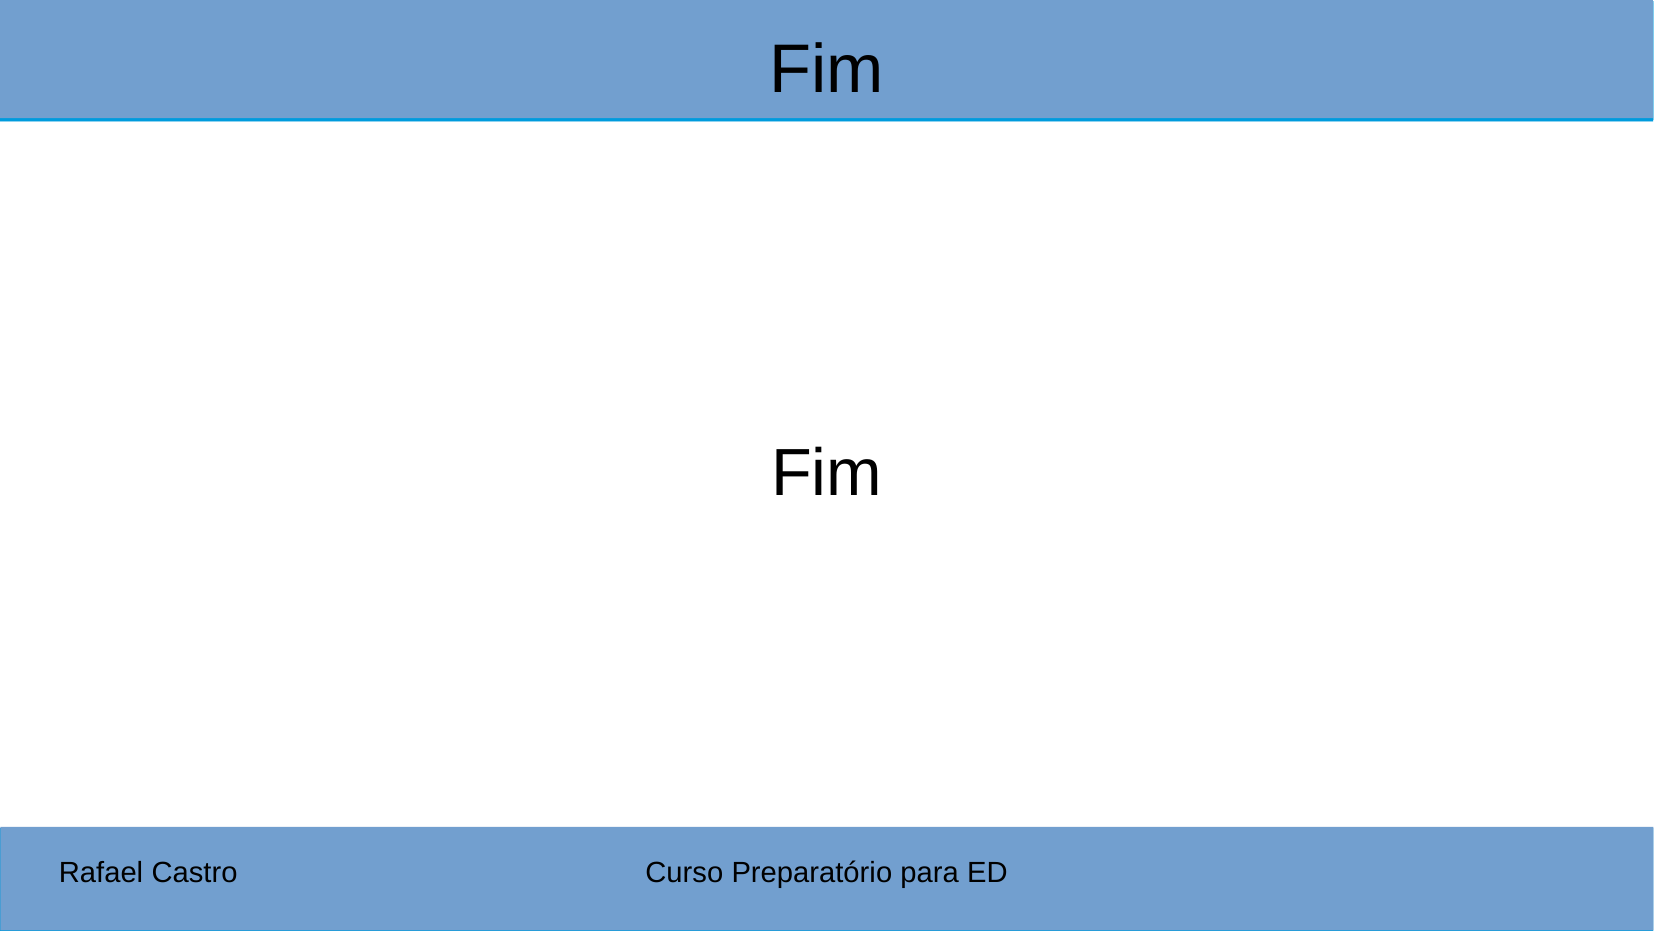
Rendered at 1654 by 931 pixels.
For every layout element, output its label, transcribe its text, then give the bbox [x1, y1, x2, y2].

subtitle Fim [59, 177, 1595, 768]
title Fim [59, 29, 1595, 108]
